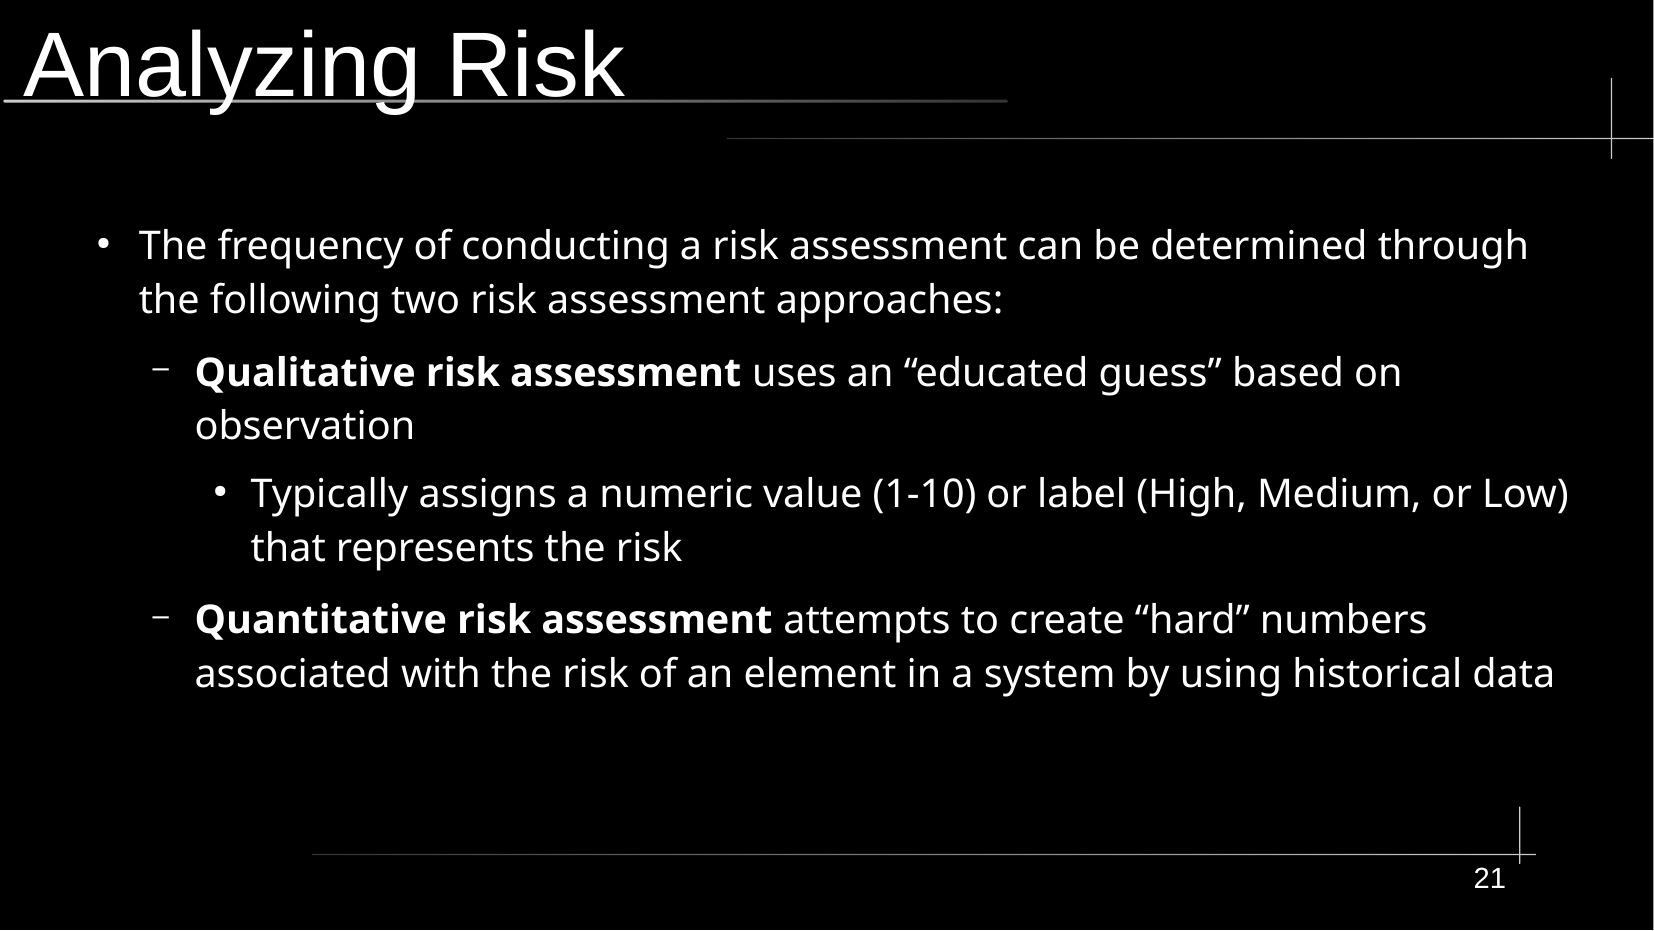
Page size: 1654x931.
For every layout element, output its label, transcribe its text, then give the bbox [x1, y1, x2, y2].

title Analyzing Risk [23, 11, 1589, 119]
list The frequency of conducting a risk assessment can be determined through the following two risk assessment approaches: Qualitative risk assessment uses an “educated guess” based on observation Typically assigns a numeric value (1-10) or label (High, Medium, or Low) that represents the risk Quantitative risk assessment attempts to create “hard” numbers associated with the risk of an element in a system by using historical data [82, 217, 1571, 758]
